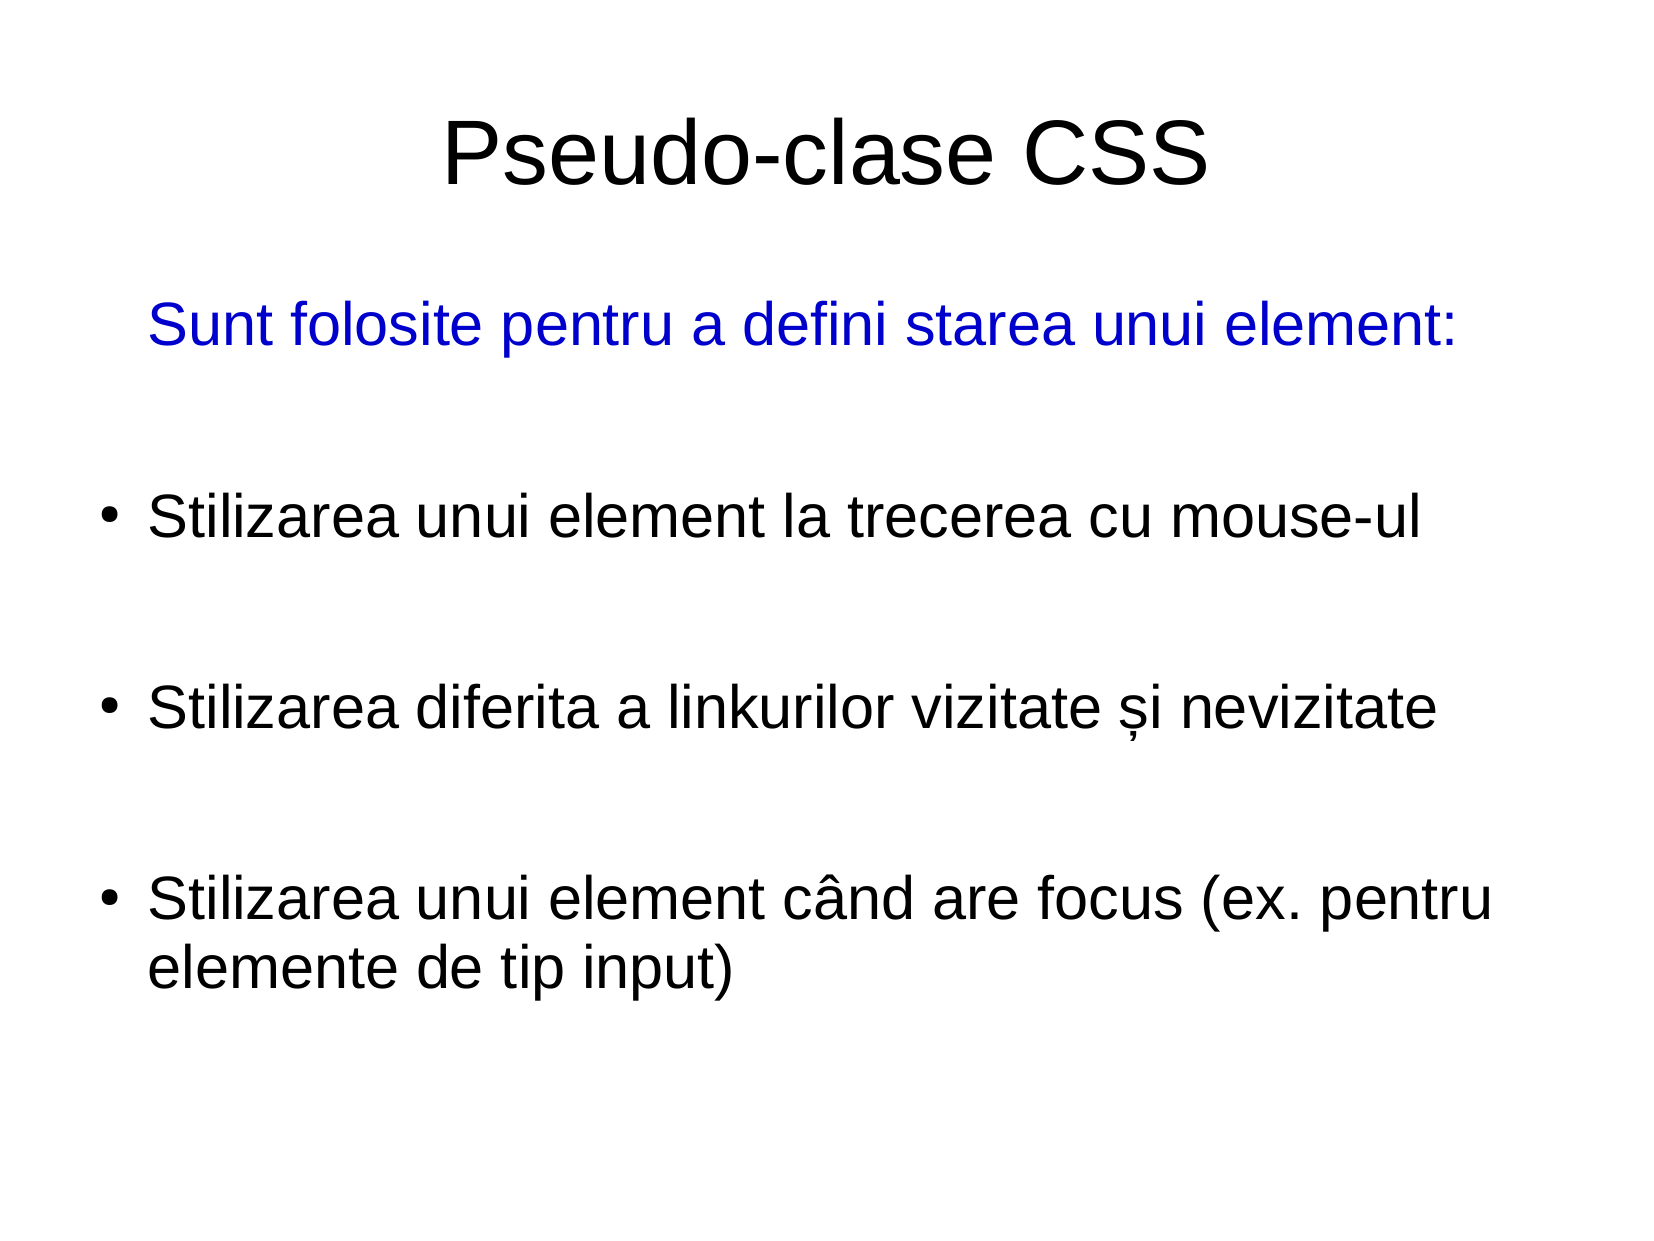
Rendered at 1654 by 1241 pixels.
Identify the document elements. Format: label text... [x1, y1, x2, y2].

title Pseudo-clase CSS [82, 49, 1571, 257]
list Sunt folosite pentru a defini starea unui element: Stilizarea unui element la trecerea cu mouse-ul Stilizarea diferita a linkurilor vizitate și nevizitate Stilizarea unui element când are focus (ex. pentru elemente de tip input) [82, 290, 1571, 1010]
